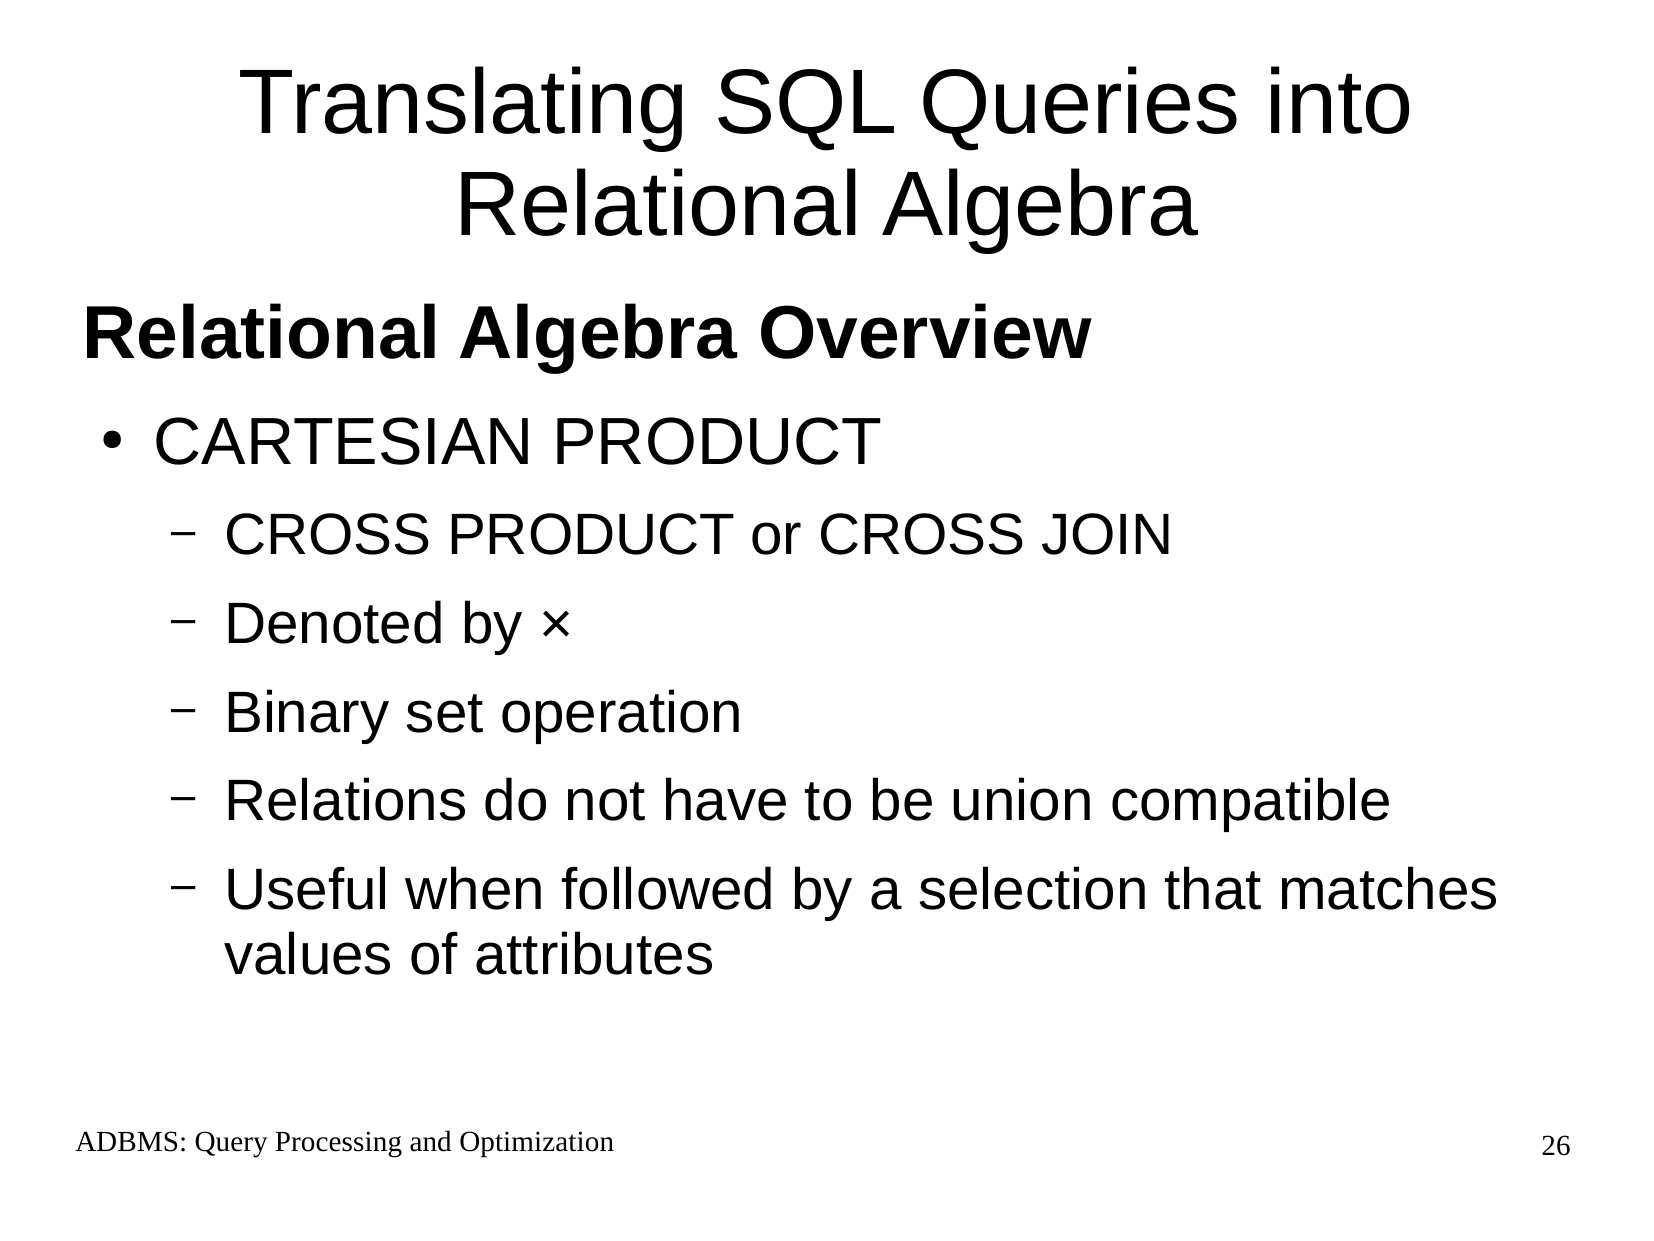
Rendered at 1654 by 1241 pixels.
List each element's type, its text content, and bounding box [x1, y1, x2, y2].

title Translating SQL Queries into Relational Algebra [82, 49, 1571, 257]
list Relational Algebra Overview CARTESIAN PRODUCT CROSS PRODUCT or CROSS JOIN Denoted by × Binary set operation Relations do not have to be union compatible Useful when followed by a selection that matches values of attributes [82, 290, 1591, 1156]
